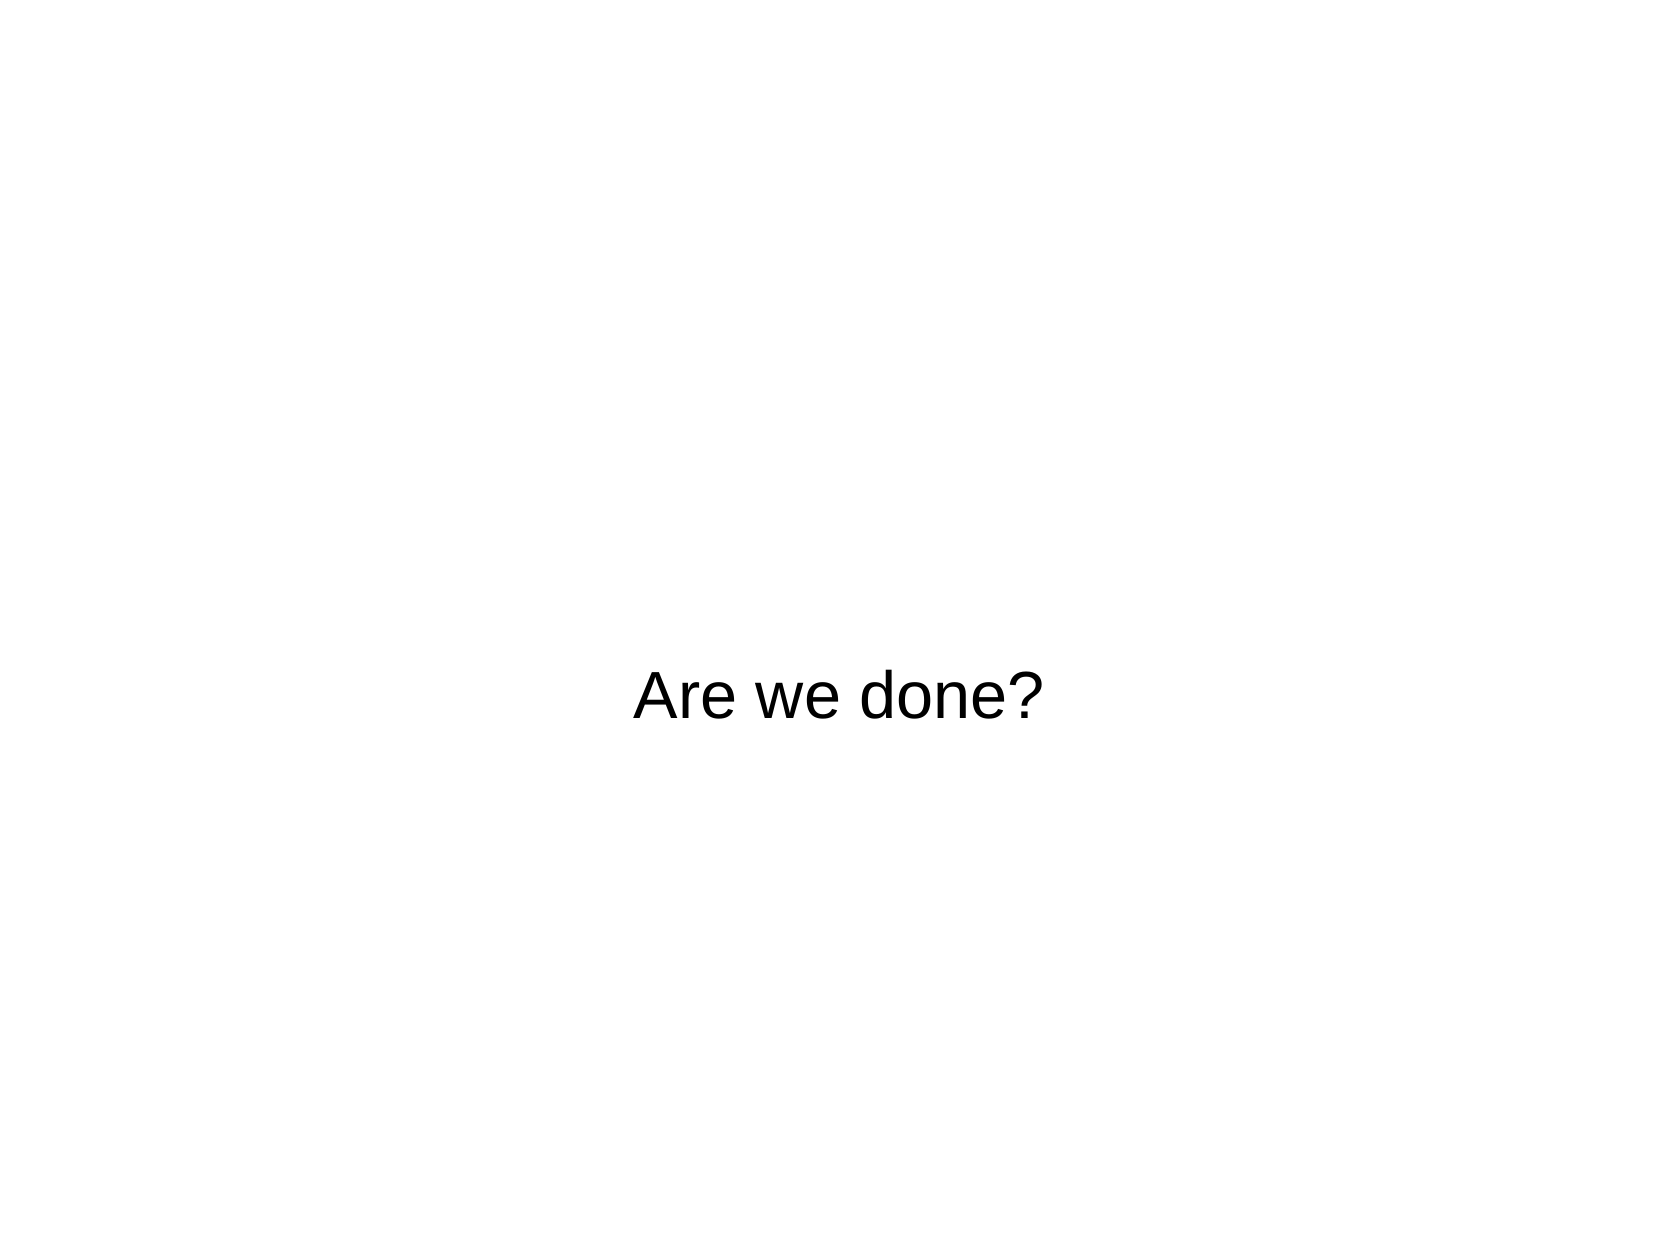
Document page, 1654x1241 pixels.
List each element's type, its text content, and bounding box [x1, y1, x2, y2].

subtitle Are we done? [25, 233, 1654, 1158]
